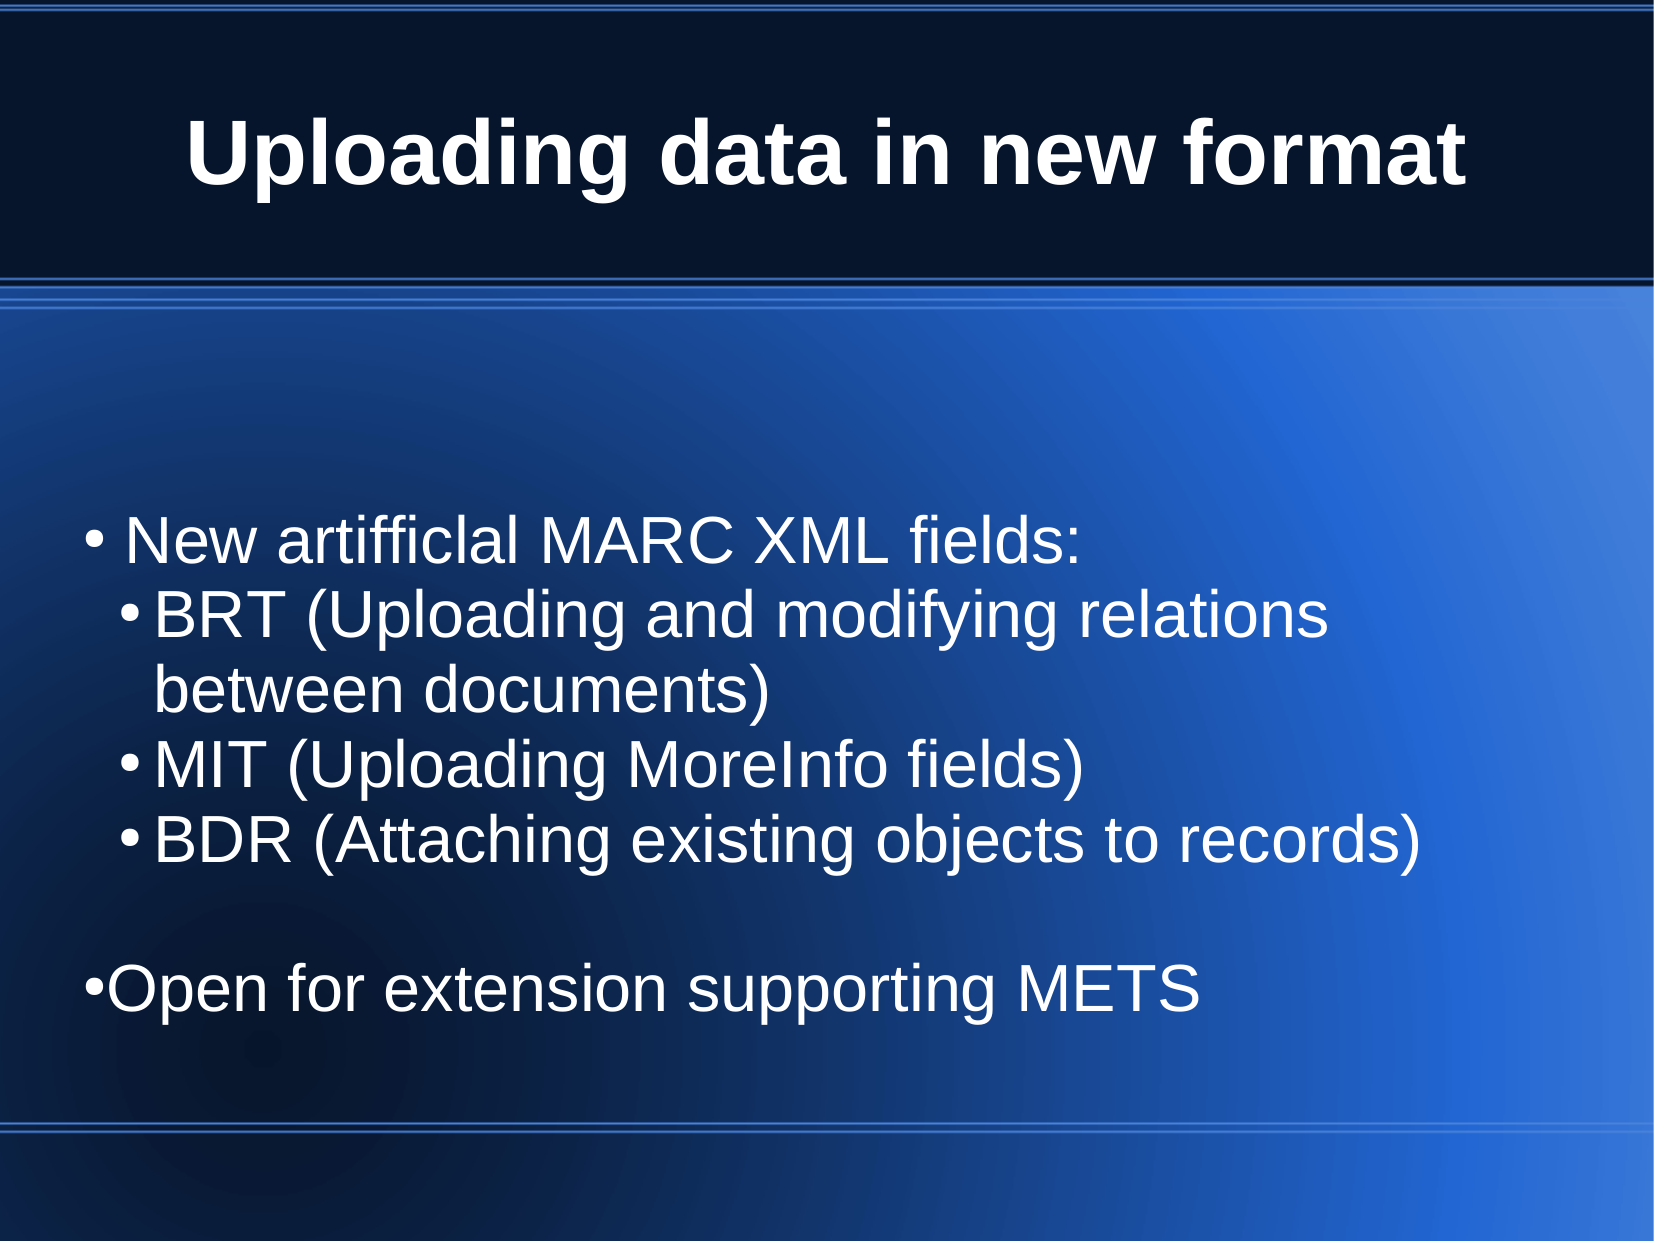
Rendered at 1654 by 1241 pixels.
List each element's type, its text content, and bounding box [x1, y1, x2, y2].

title Uploading data in new format [82, 49, 1571, 257]
subtitle New artifficlal MARC XML fields: BRT (Uploading and modifying relations between documents) MIT (Uploading MoreInfo fields) BDR (Attaching existing objects to records) Open for extension supporting METS [82, 355, 1571, 1174]
picture [0, 0, 1654, 1241]
